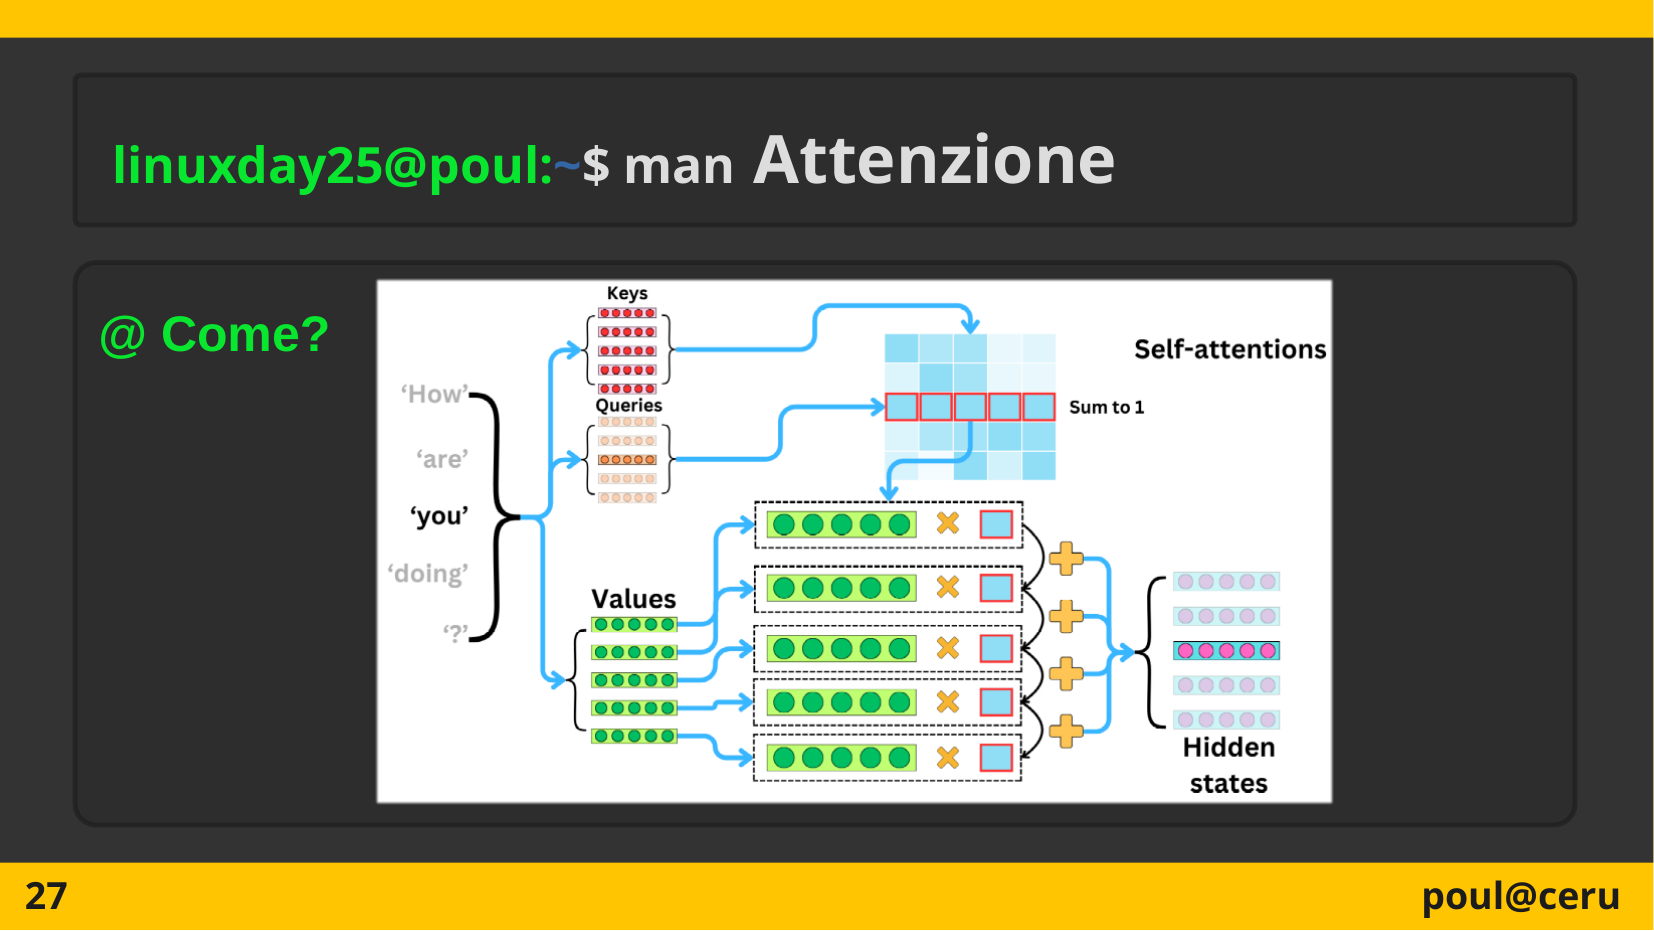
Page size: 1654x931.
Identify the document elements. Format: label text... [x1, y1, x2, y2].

text_box @ Come? [75, 262, 1576, 826]
text_box poul@ceru [975, 862, 1637, 931]
title linuxday25@poul:~$ man Attenzione [112, 107, 1538, 194]
text_box <number> [10, 862, 638, 931]
text_box [0, 37, 1654, 863]
picture [375, 278, 1334, 805]
